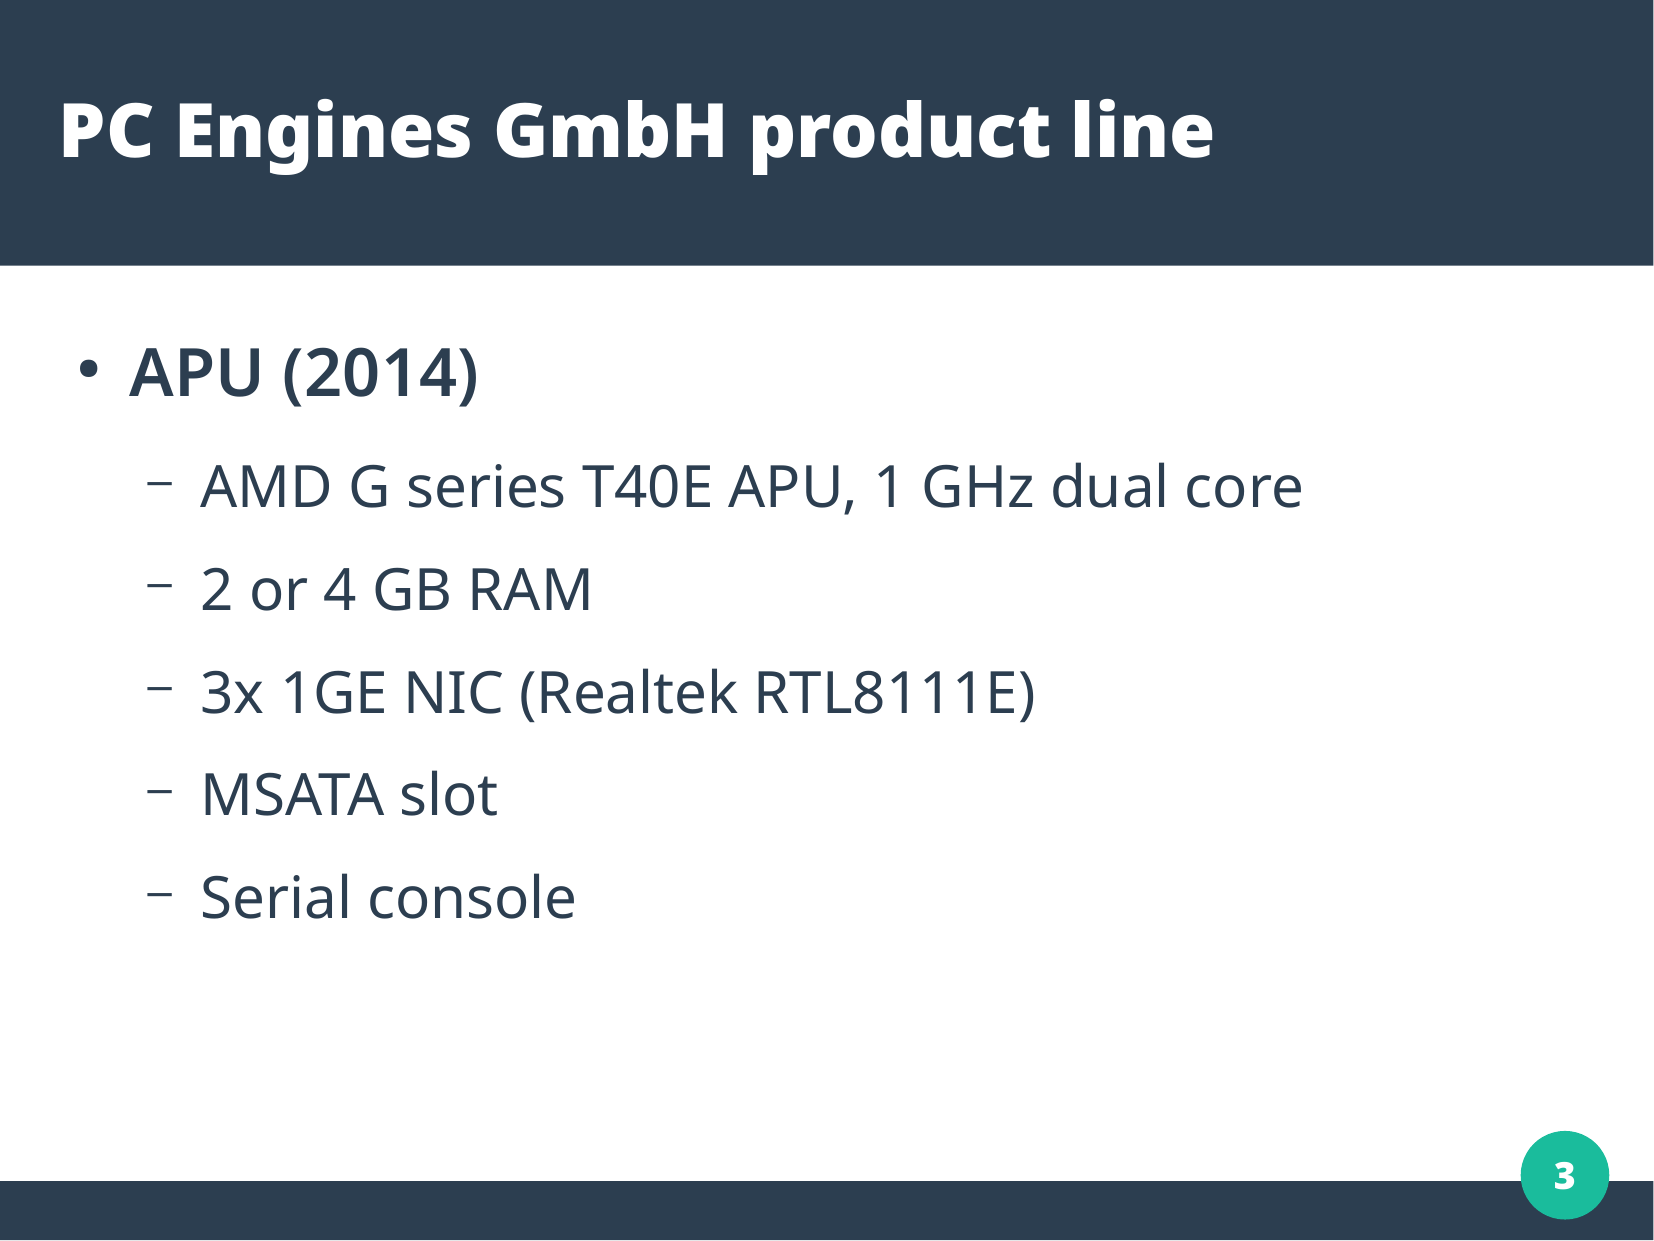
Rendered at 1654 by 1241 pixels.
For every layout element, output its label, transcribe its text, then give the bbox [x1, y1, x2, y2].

list APU (2014) AMD G series T40E APU, 1 GHz dual core 2 or 4 GB RAM 3x 1GE NIC (Realtek RTL8111E) MSATA slot Serial console [59, 324, 1595, 1152]
title PC Engines GmbH product line [59, 49, 1595, 207]
